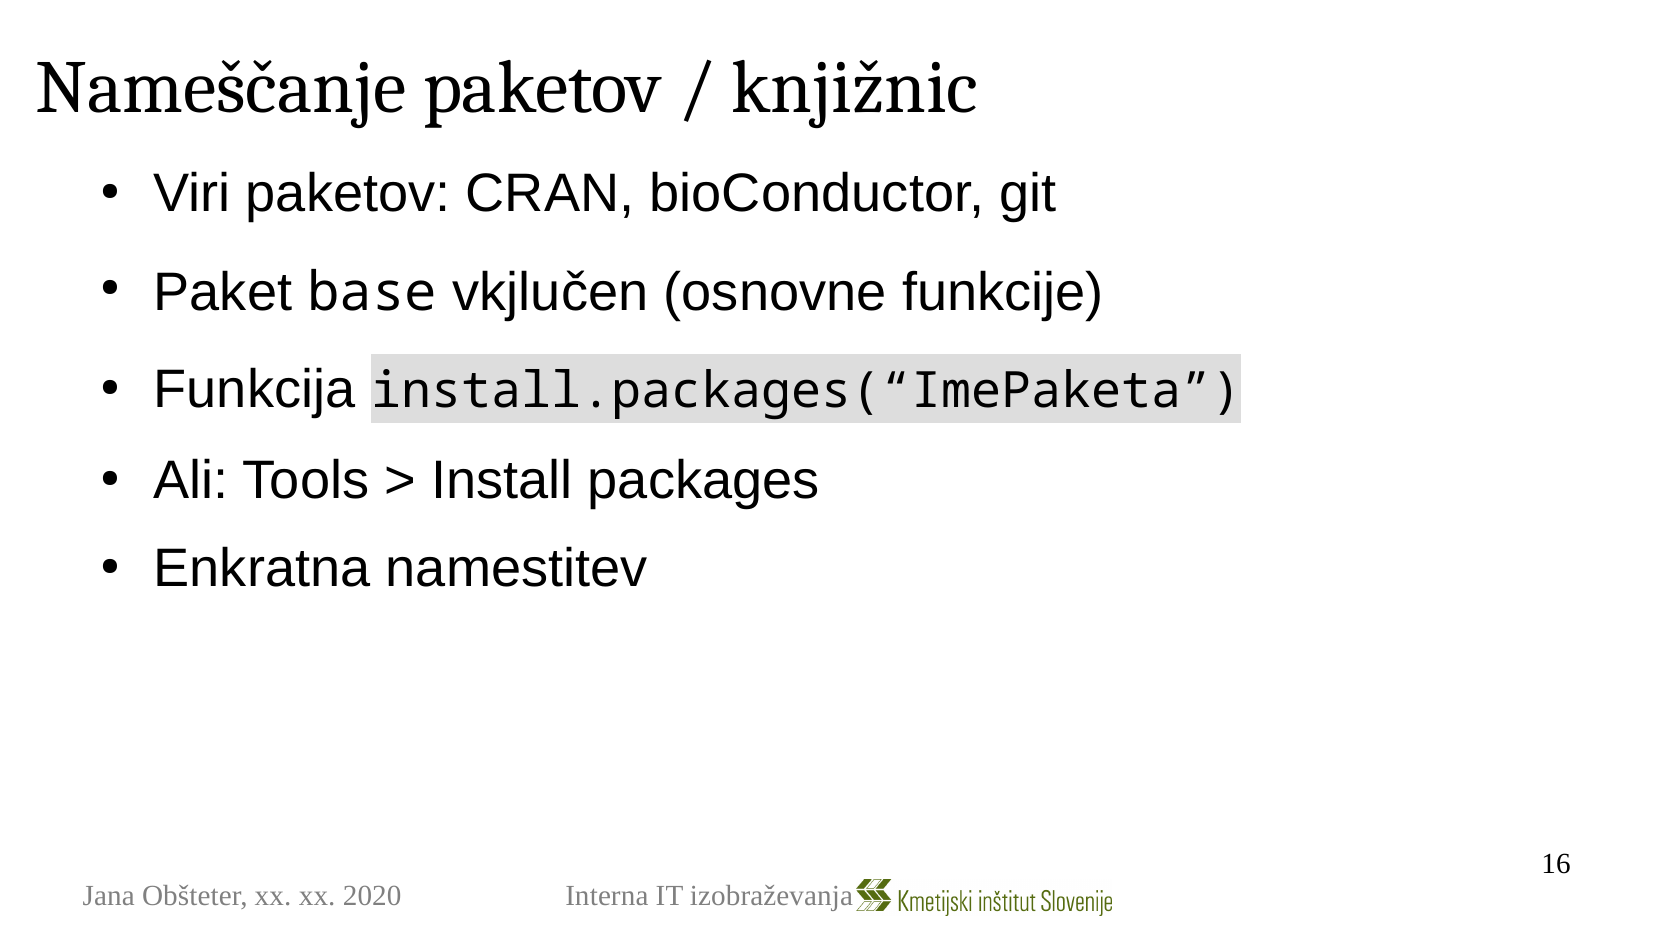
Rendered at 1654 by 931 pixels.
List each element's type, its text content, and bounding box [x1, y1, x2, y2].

title Nameščanje paketov / knjižnic [35, 21, 1524, 154]
picture [856, 879, 1112, 916]
list Viri paketov: CRAN, bioConductor, git Paket base vkjlučen (osnovne funkcije) Funkcija install.packages(“ImePaketa”) Ali: Tools > Install packages Enkratna namestitev [82, 153, 1571, 758]
